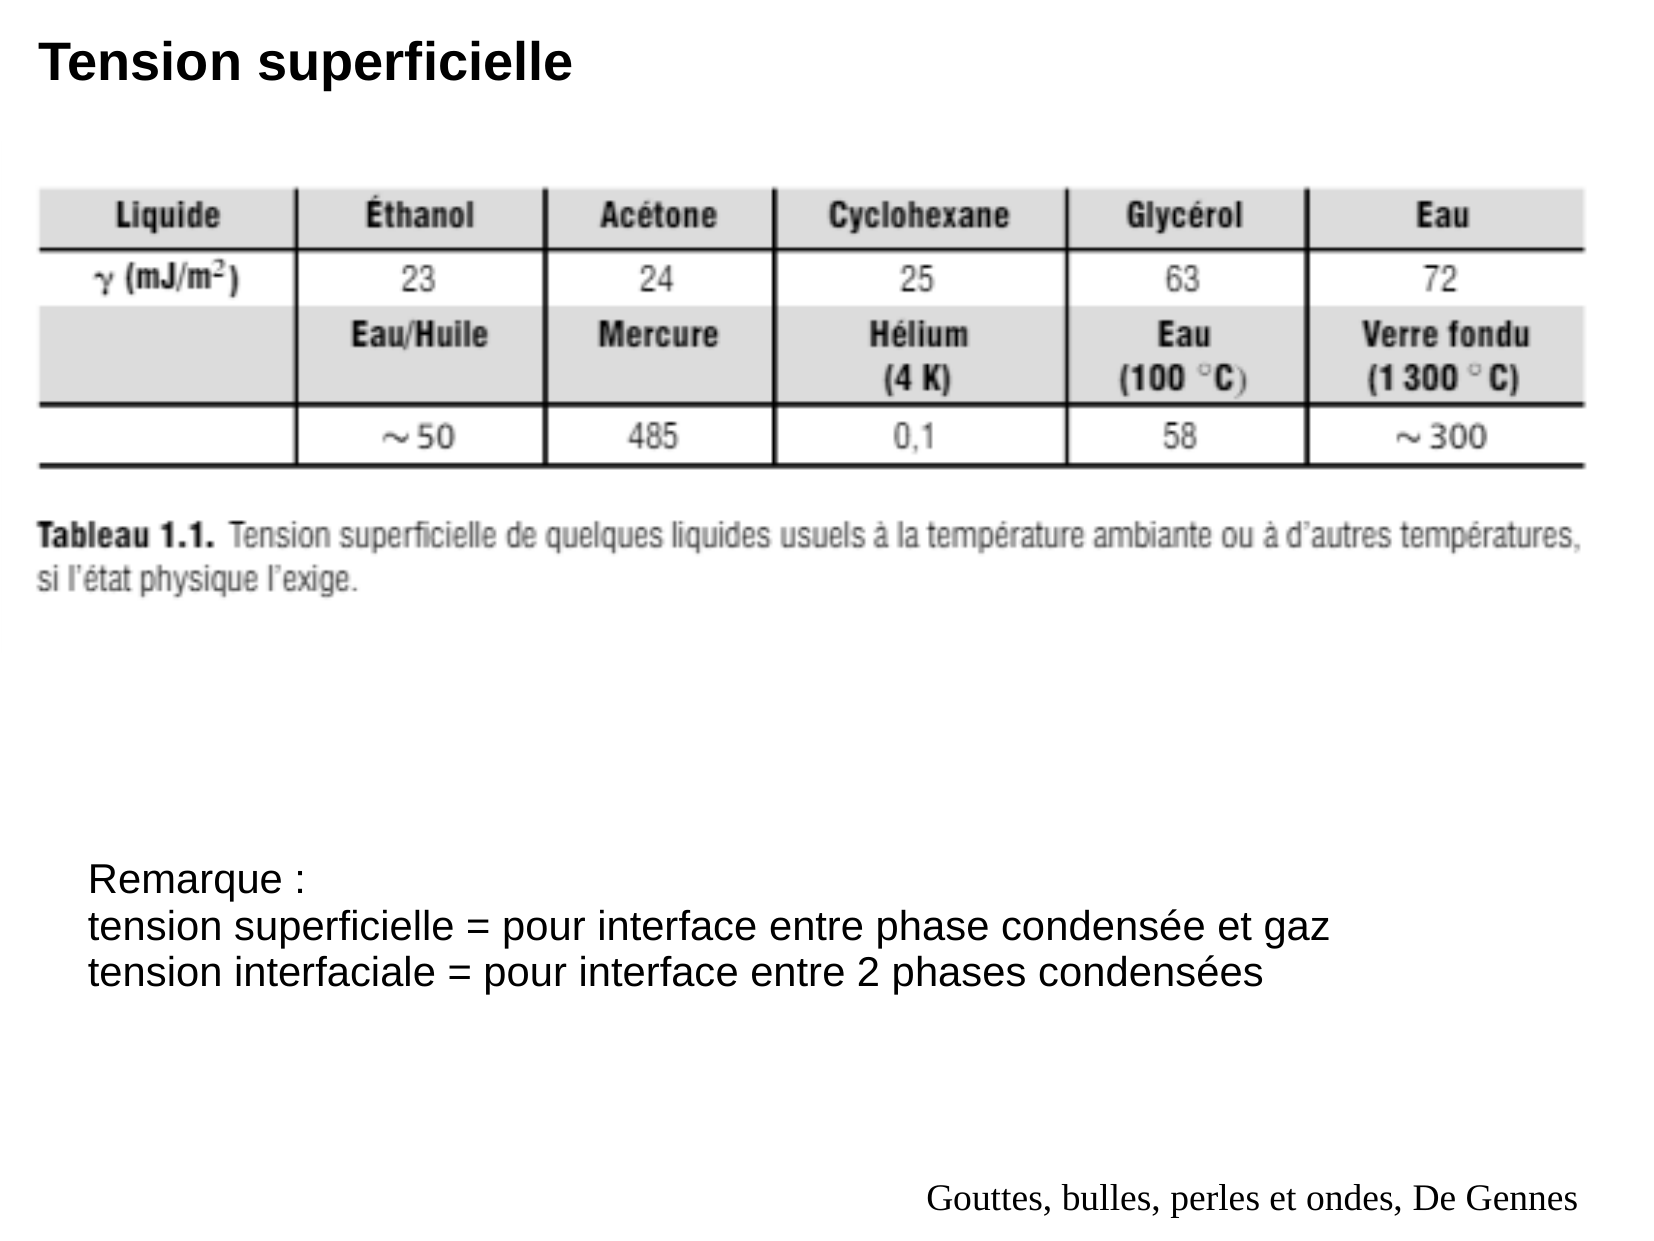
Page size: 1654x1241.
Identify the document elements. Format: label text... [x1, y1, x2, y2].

picture [0, 141, 1639, 653]
text_box Tension superficielle [23, 23, 650, 101]
text_box Remarque : tension superficielle = pour interface entre phase condensée et gaz tension interfaciale = pour interface entre 2 phases condensées [73, 848, 1347, 1004]
text_box Gouttes, bulles, perles et ondes, De Gennes [874, 1169, 1654, 1227]
